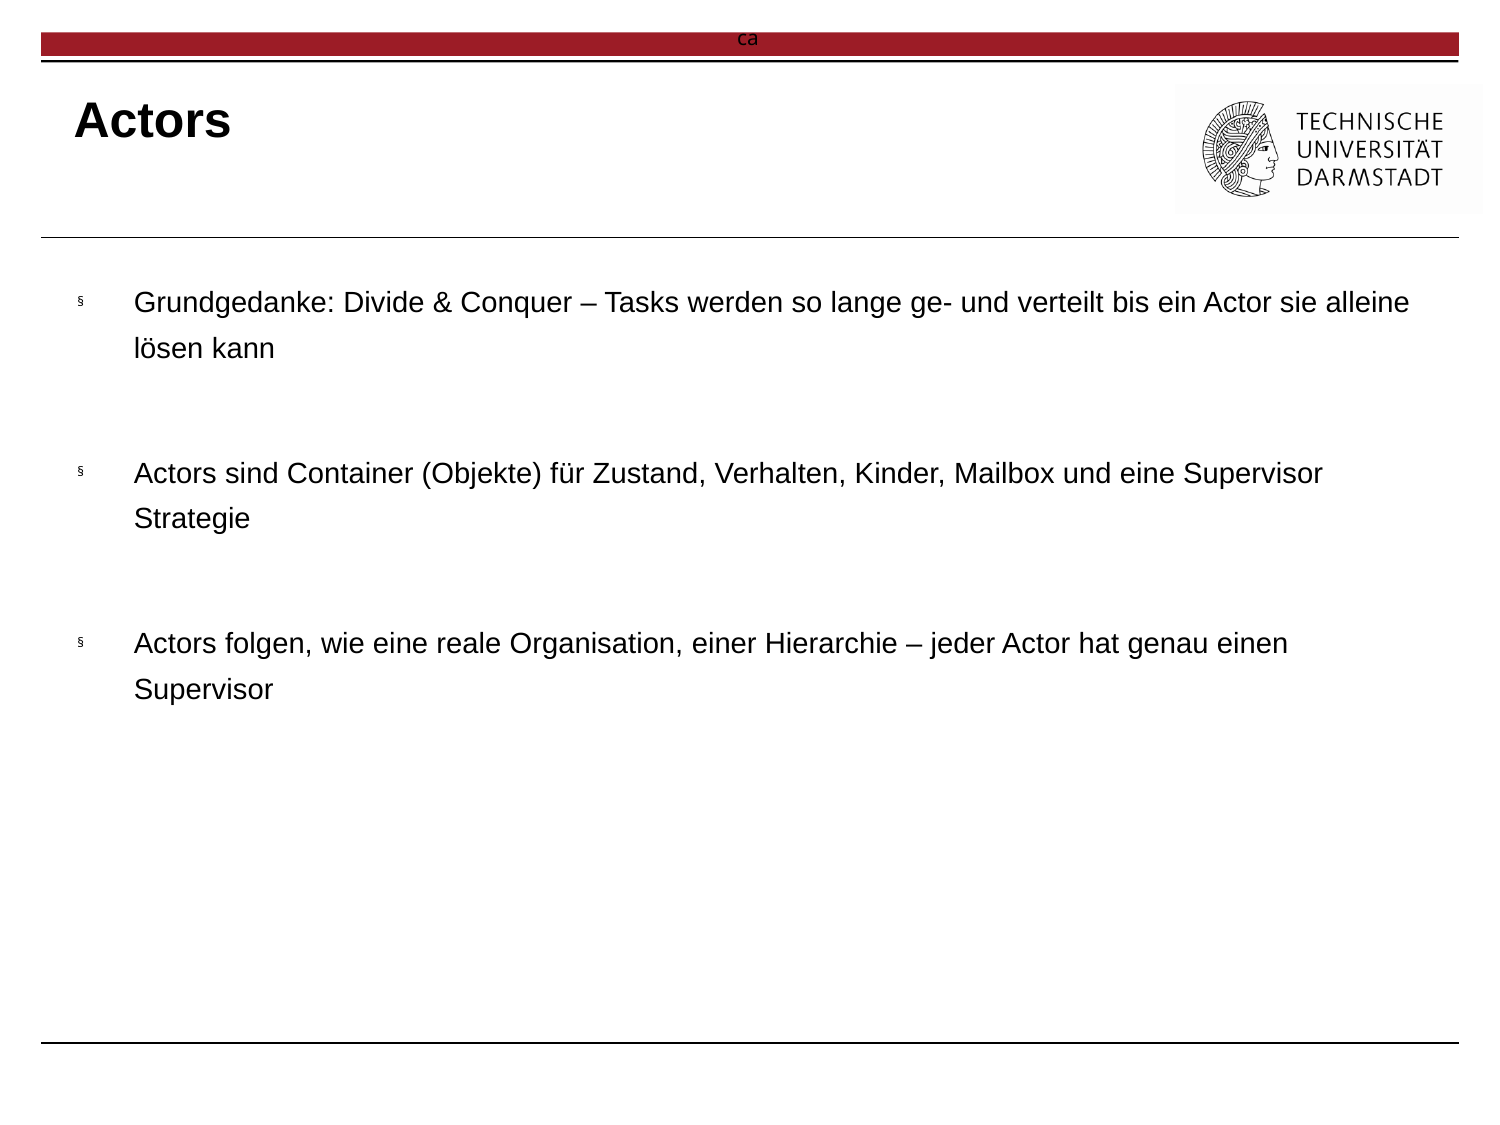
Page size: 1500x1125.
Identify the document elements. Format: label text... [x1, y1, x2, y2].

text_box ca [722, 17, 778, 58]
picture [1175, 84, 1483, 214]
title Actors [58, 80, 1149, 218]
list Grundgedanke: Divide & Conquer – Tasks werden so lange ge- und verteilt bis ein Actor sie alleine lösen kann Actors sind Container (Objekte) für Zustand, Verhalten, Kinder, Mailbox und eine Supervisor Strategie Actors folgen, wie eine reale Organisation, einer Hierarchie – jeder Actor hat genau einen Supervisor [62, 265, 1436, 1001]
